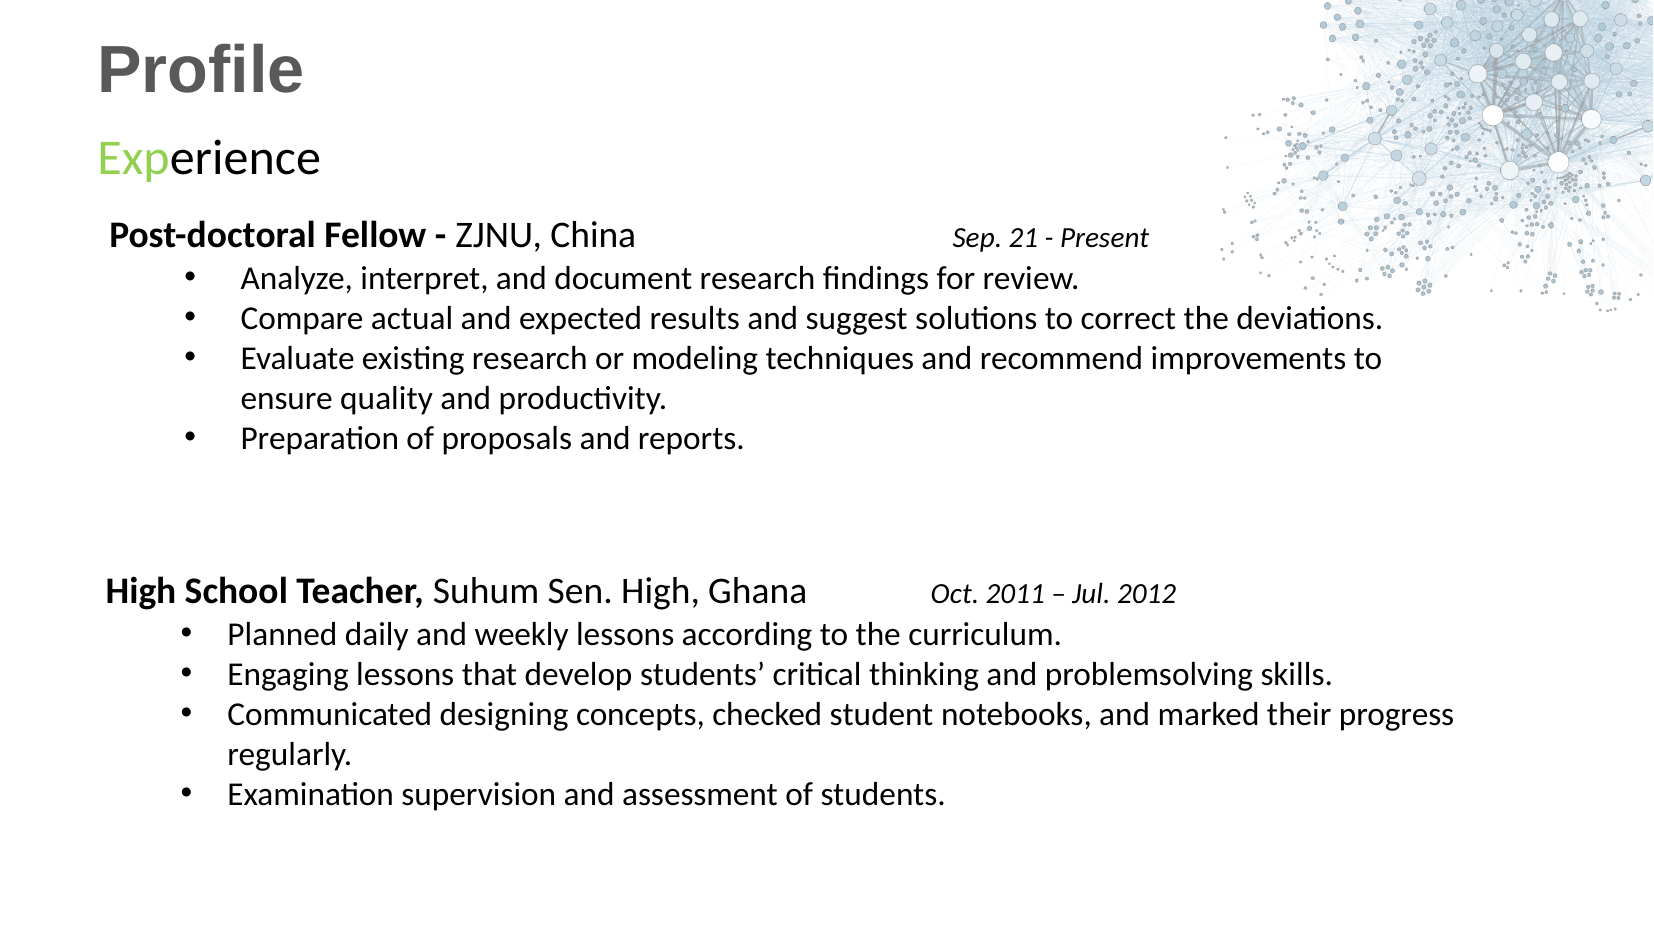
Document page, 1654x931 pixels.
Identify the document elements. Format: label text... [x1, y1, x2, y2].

text_box Experience [82, 117, 621, 193]
text_box Post-doctoral Fellow - ZJNU, China Sep. 21 - Present Analyze, interpret, and document research findings for review. Compare actual and expected results and suggest solutions to correct the deviations. Evaluate existing research or modeling techniques and recommend improvements to ensure quality and productivity. Preparation of proposals and reports. [94, 198, 1420, 464]
title Profile [82, 25, 1571, 105]
text_box High School Teacher, Suhum Sen. High, Ghana Oct. 2011 – Jul. 2012 Planned daily and weekly lessons according to the curriculum. Engaging lessons that develop students’ critical thinking and problemsolving skills. Communicated designing concepts, checked student notebooks, and marked their progress regularly. Examination supervision and assessment of students. [90, 554, 1538, 820]
